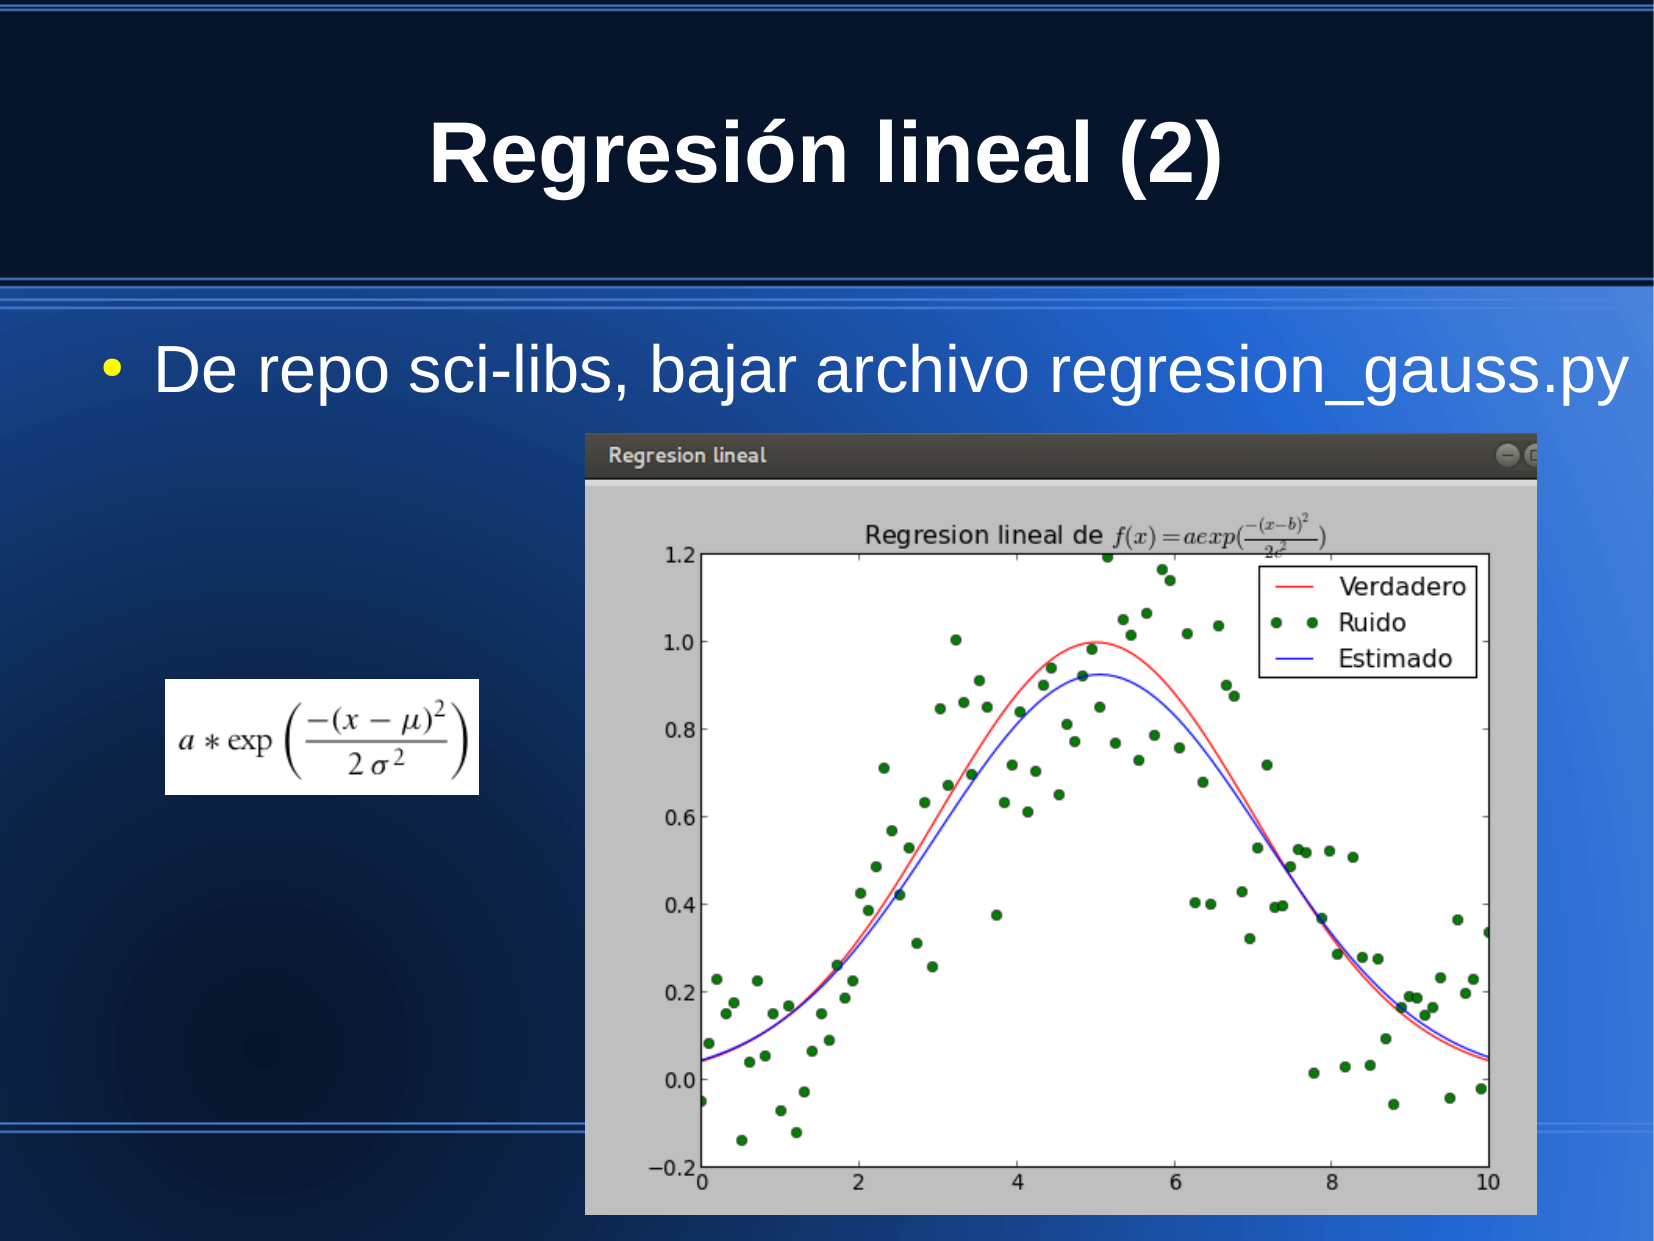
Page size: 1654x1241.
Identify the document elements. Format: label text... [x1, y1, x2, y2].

list De repo sci-libs, bajar archivo regresion_gauss.py [82, 331, 1654, 1051]
picture [0, 0, 1654, 1241]
title Regresión lineal (2) [82, 49, 1571, 257]
picture [165, 679, 479, 796]
